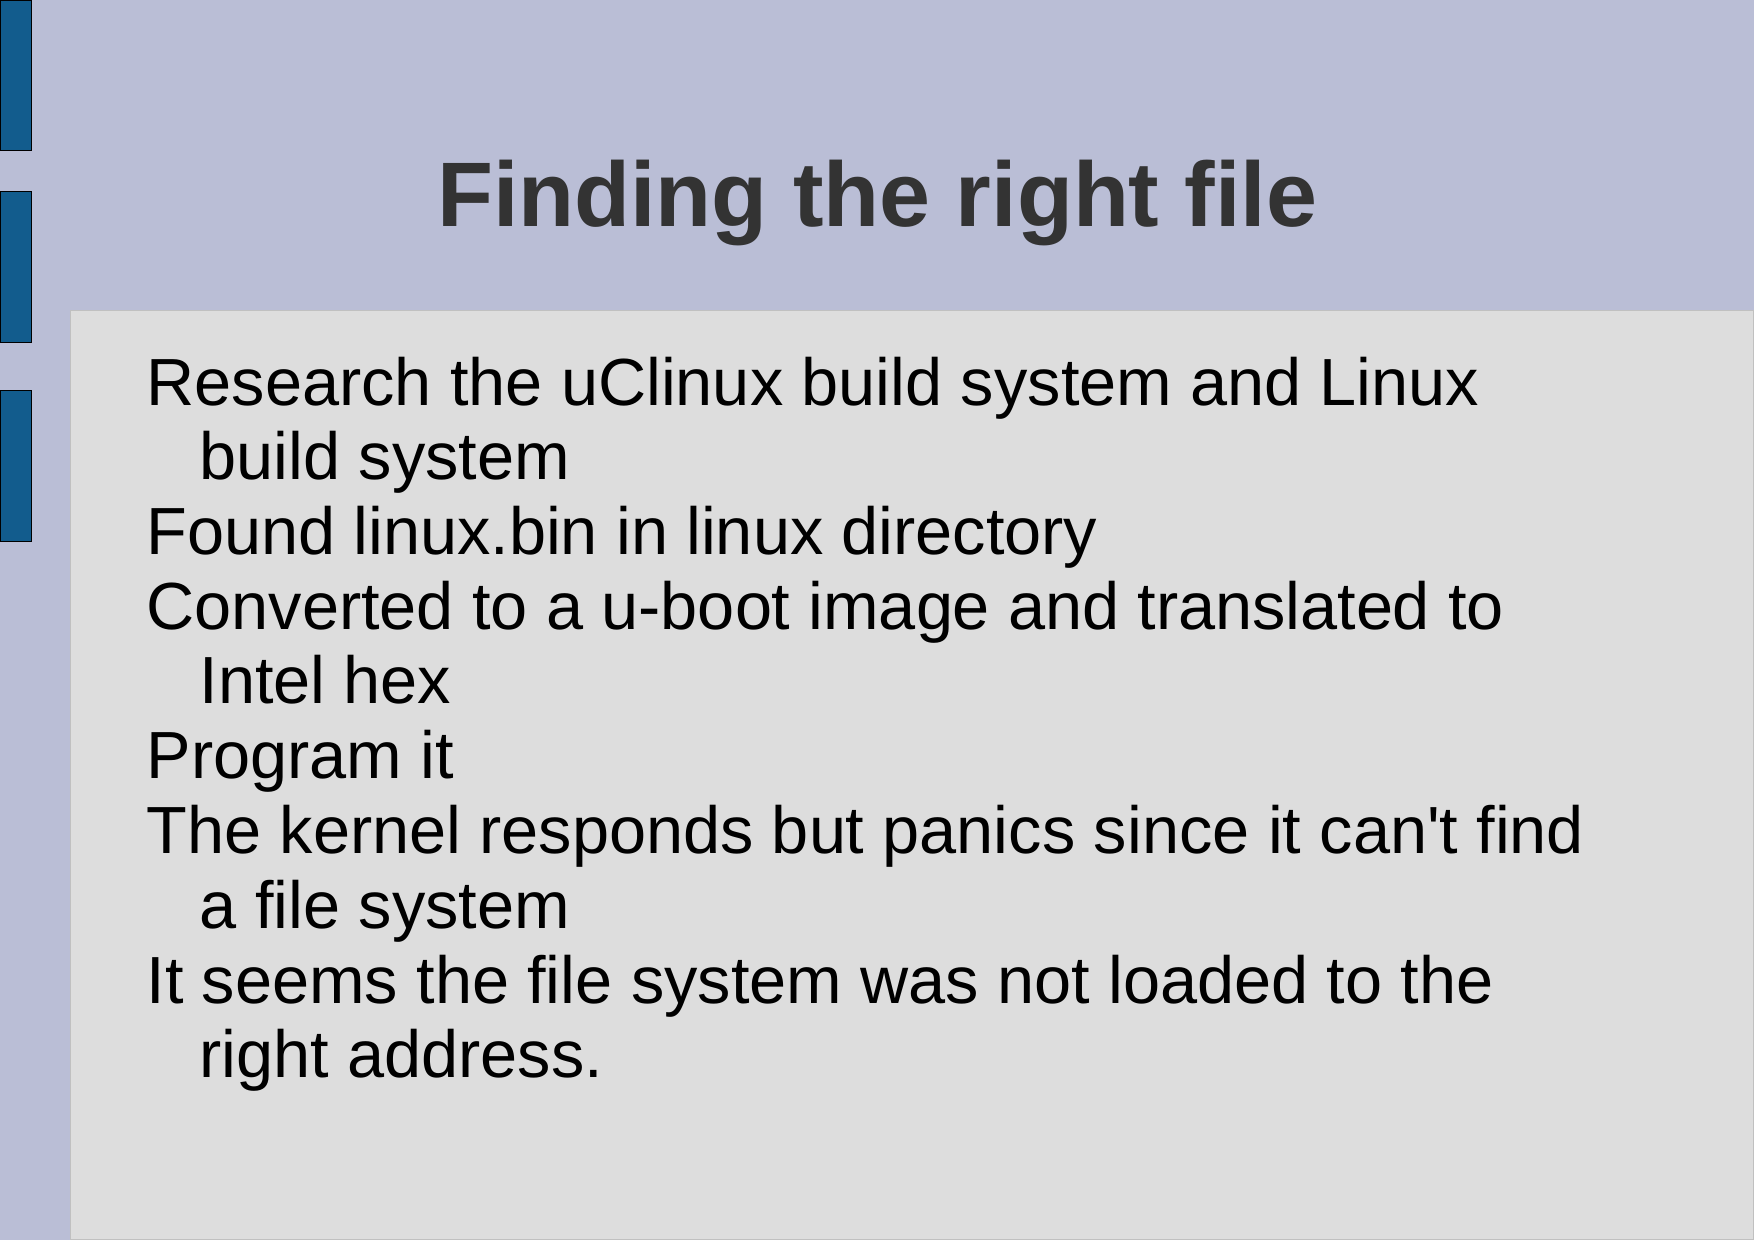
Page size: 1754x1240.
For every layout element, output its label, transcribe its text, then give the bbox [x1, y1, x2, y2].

title Finding the right file [128, 91, 1627, 299]
list Research the uClinux build system and Linux build system Found linux.bin in linux directory Converted to a u-boot image and translated to Intel hex Program it The kernel responds but panics since it can't find a file system It seems the file system was not loaded to the right address. [128, 344, 1627, 1126]
